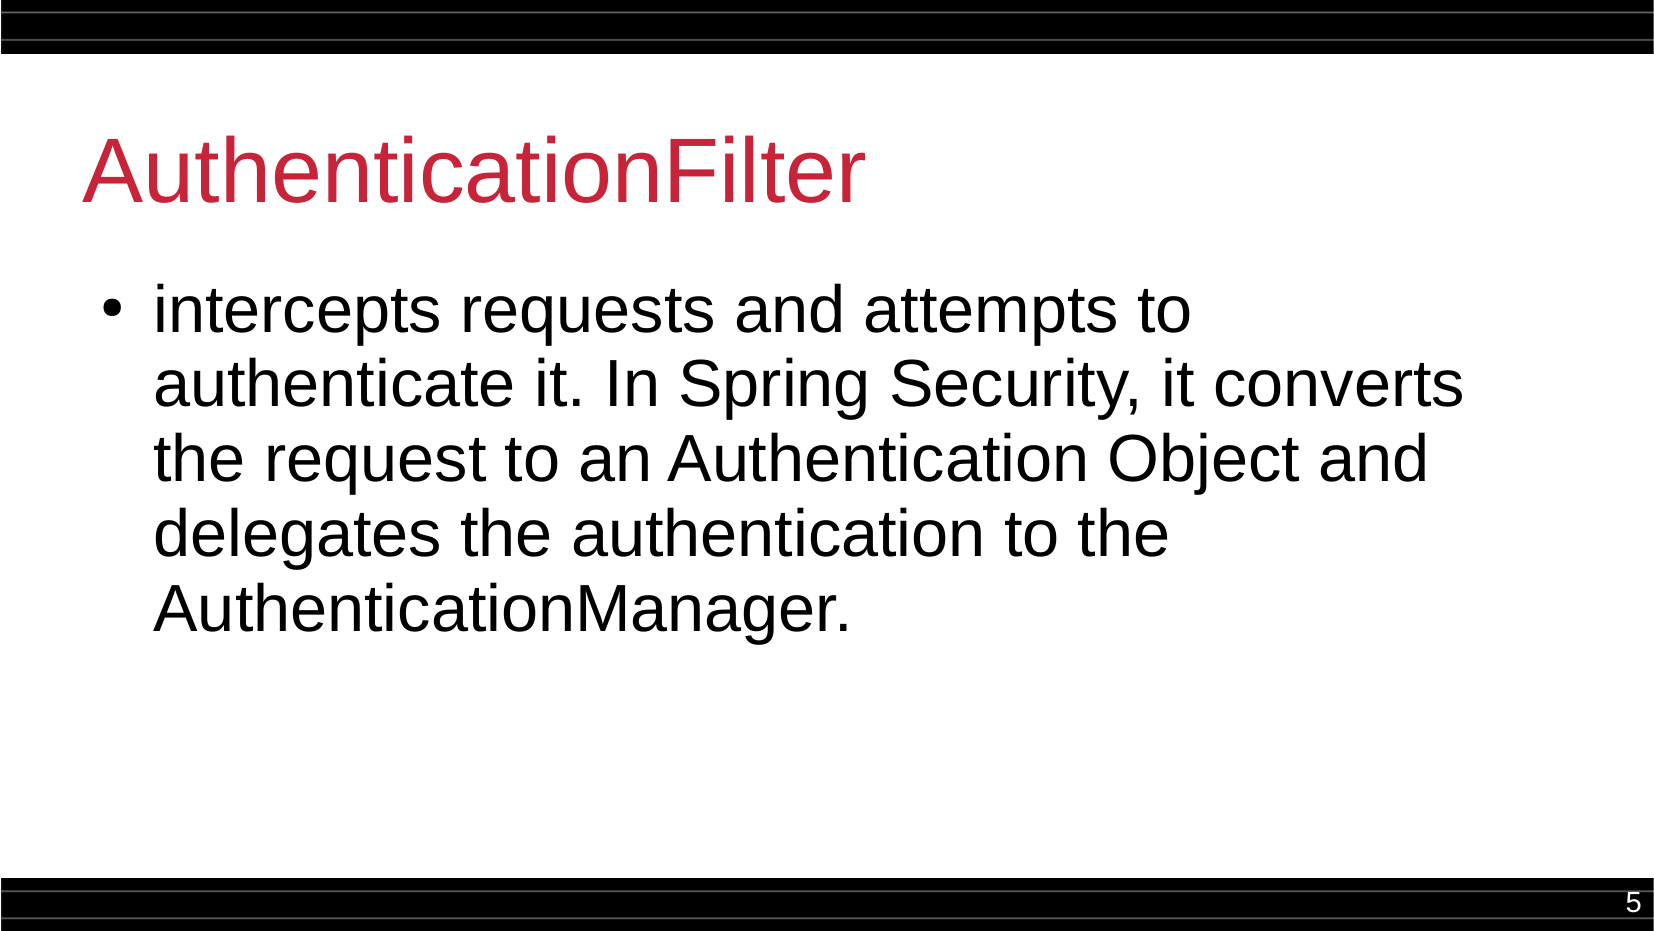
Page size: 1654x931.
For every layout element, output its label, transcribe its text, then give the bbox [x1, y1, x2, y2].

title AuthenticationFilter [82, 92, 1571, 249]
picture [1, 0, 1654, 54]
list intercepts requests and attempts to authenticate it. In Spring Security, it converts the request to an Authentication Object and delegates the authentication to the AuthenticationManager. [82, 271, 1571, 851]
picture [1, 878, 1654, 931]
